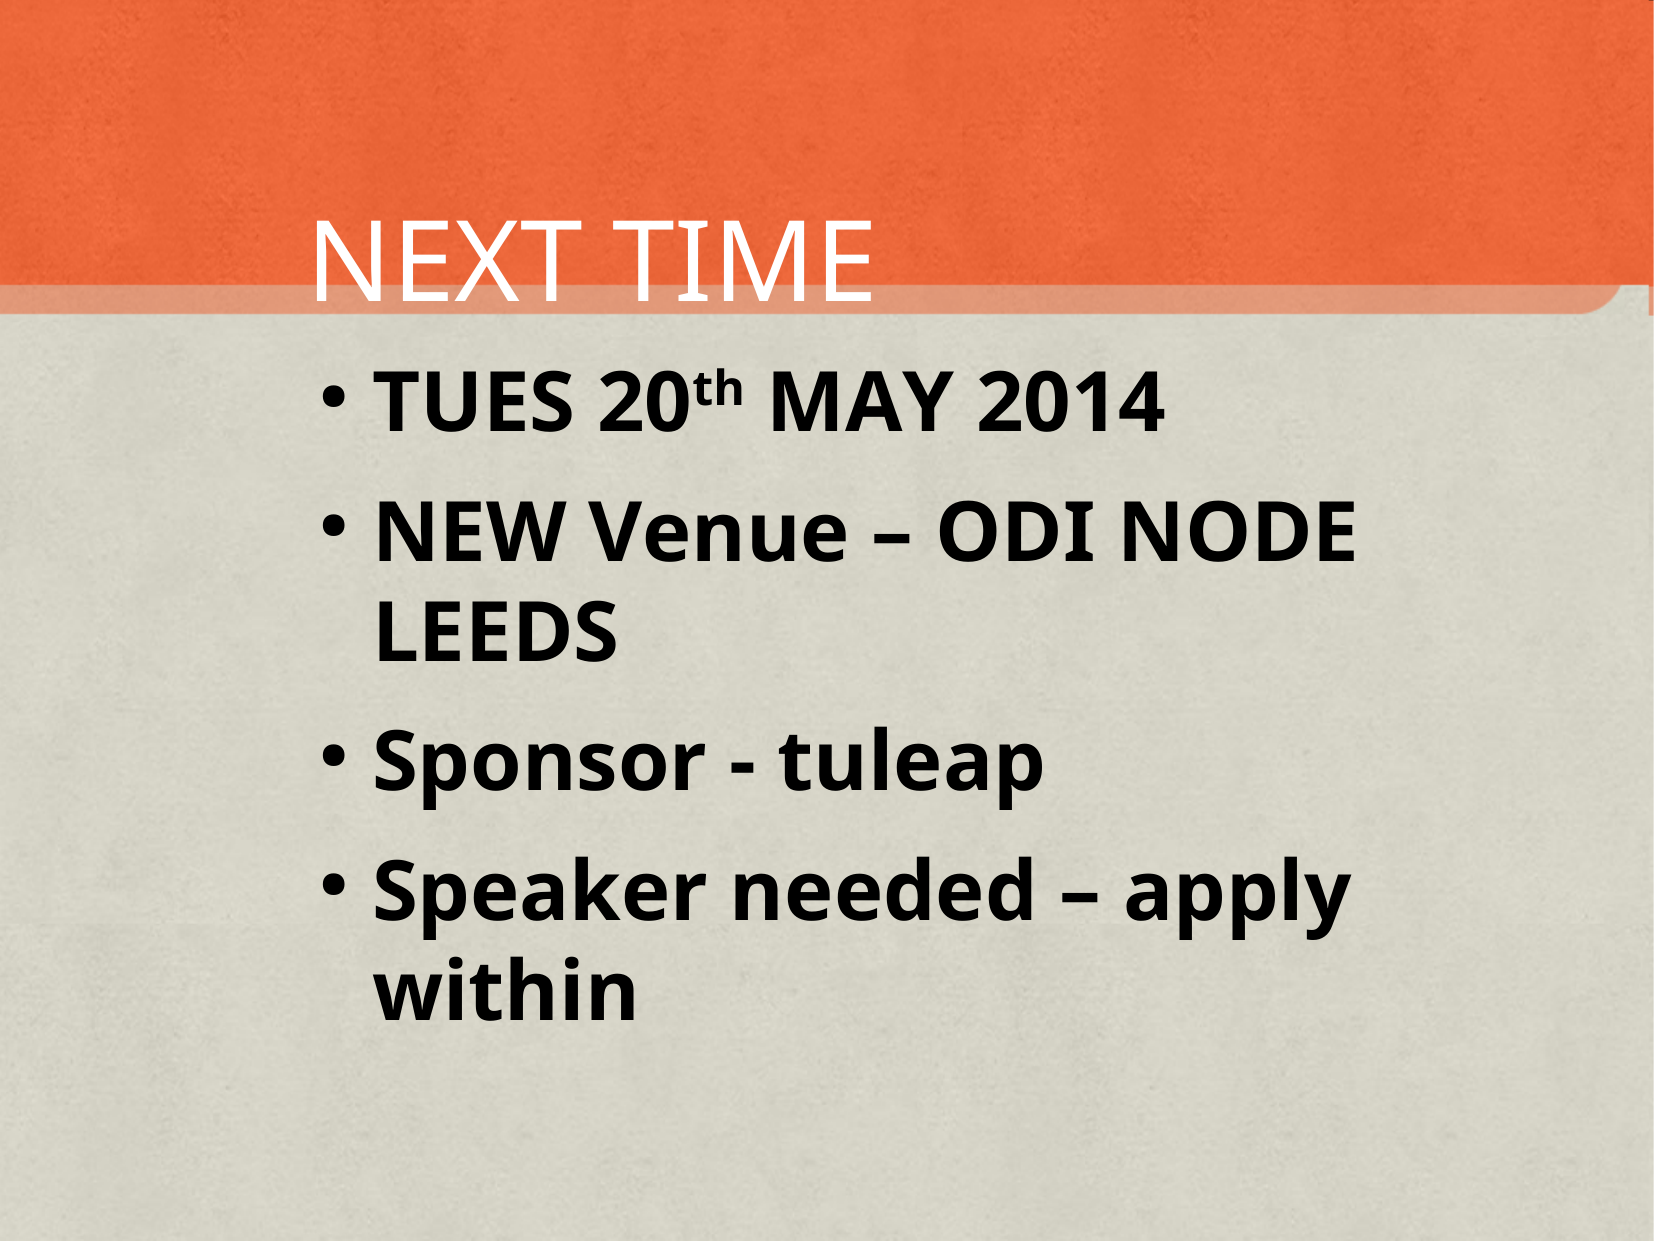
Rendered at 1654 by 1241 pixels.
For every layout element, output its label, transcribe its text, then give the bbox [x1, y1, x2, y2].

picture [0, 0, 1654, 1241]
title NEXT TIME [306, 189, 1654, 317]
list TUES 20th MAY 2014 NEW Venue – ODI NODE LEEDS Sponsor - tuleap Speaker needed – apply within [301, 348, 1588, 1241]
